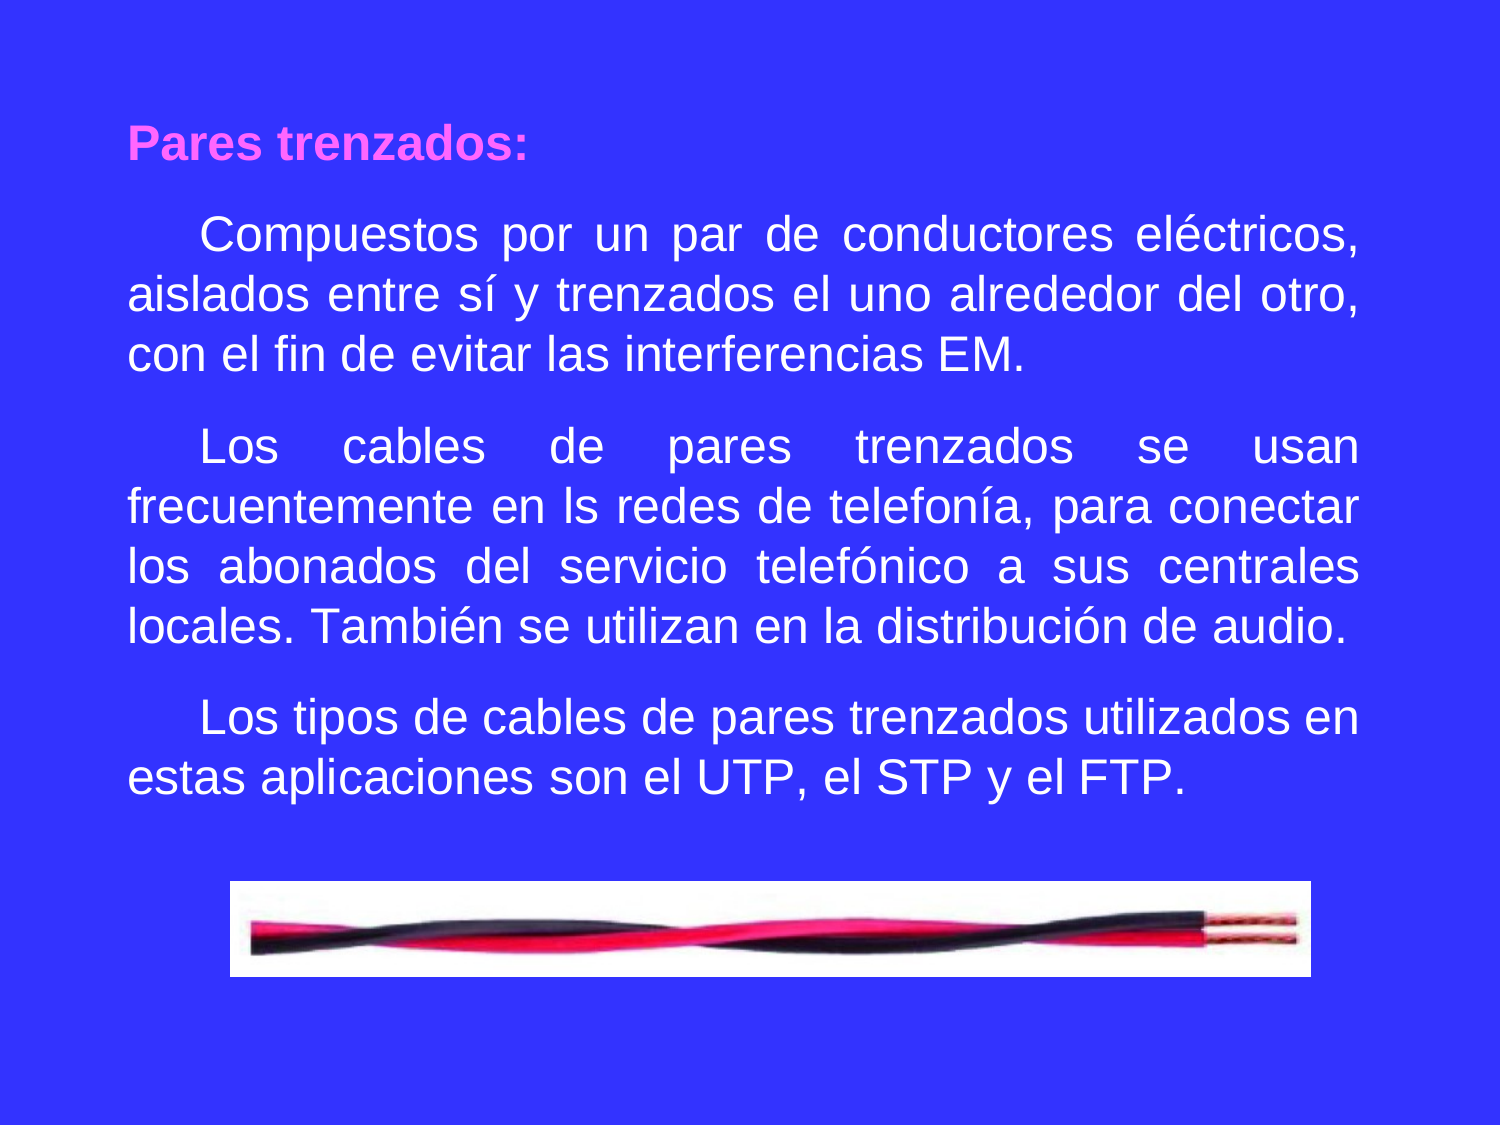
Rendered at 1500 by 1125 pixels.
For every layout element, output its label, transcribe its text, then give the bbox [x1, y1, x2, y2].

text_box Pares trenzados: Compuestos por un par de conductores eléctricos, aislados entre sí y trenzados el uno alrededor del otro, con el fin de evitar las interferencias EM. Los cables de pares trenzados se usan frecuentemente en ls redes de telefonía, para conectar los abonados del servicio telefónico a sus centrales locales. También se utilizan en la distribución de audio. Los tipos de cables de pares trenzados utilizados en estas aplicaciones son el UTP, el STP y el FTP. [112, 102, 1377, 813]
picture [230, 881, 1311, 977]
